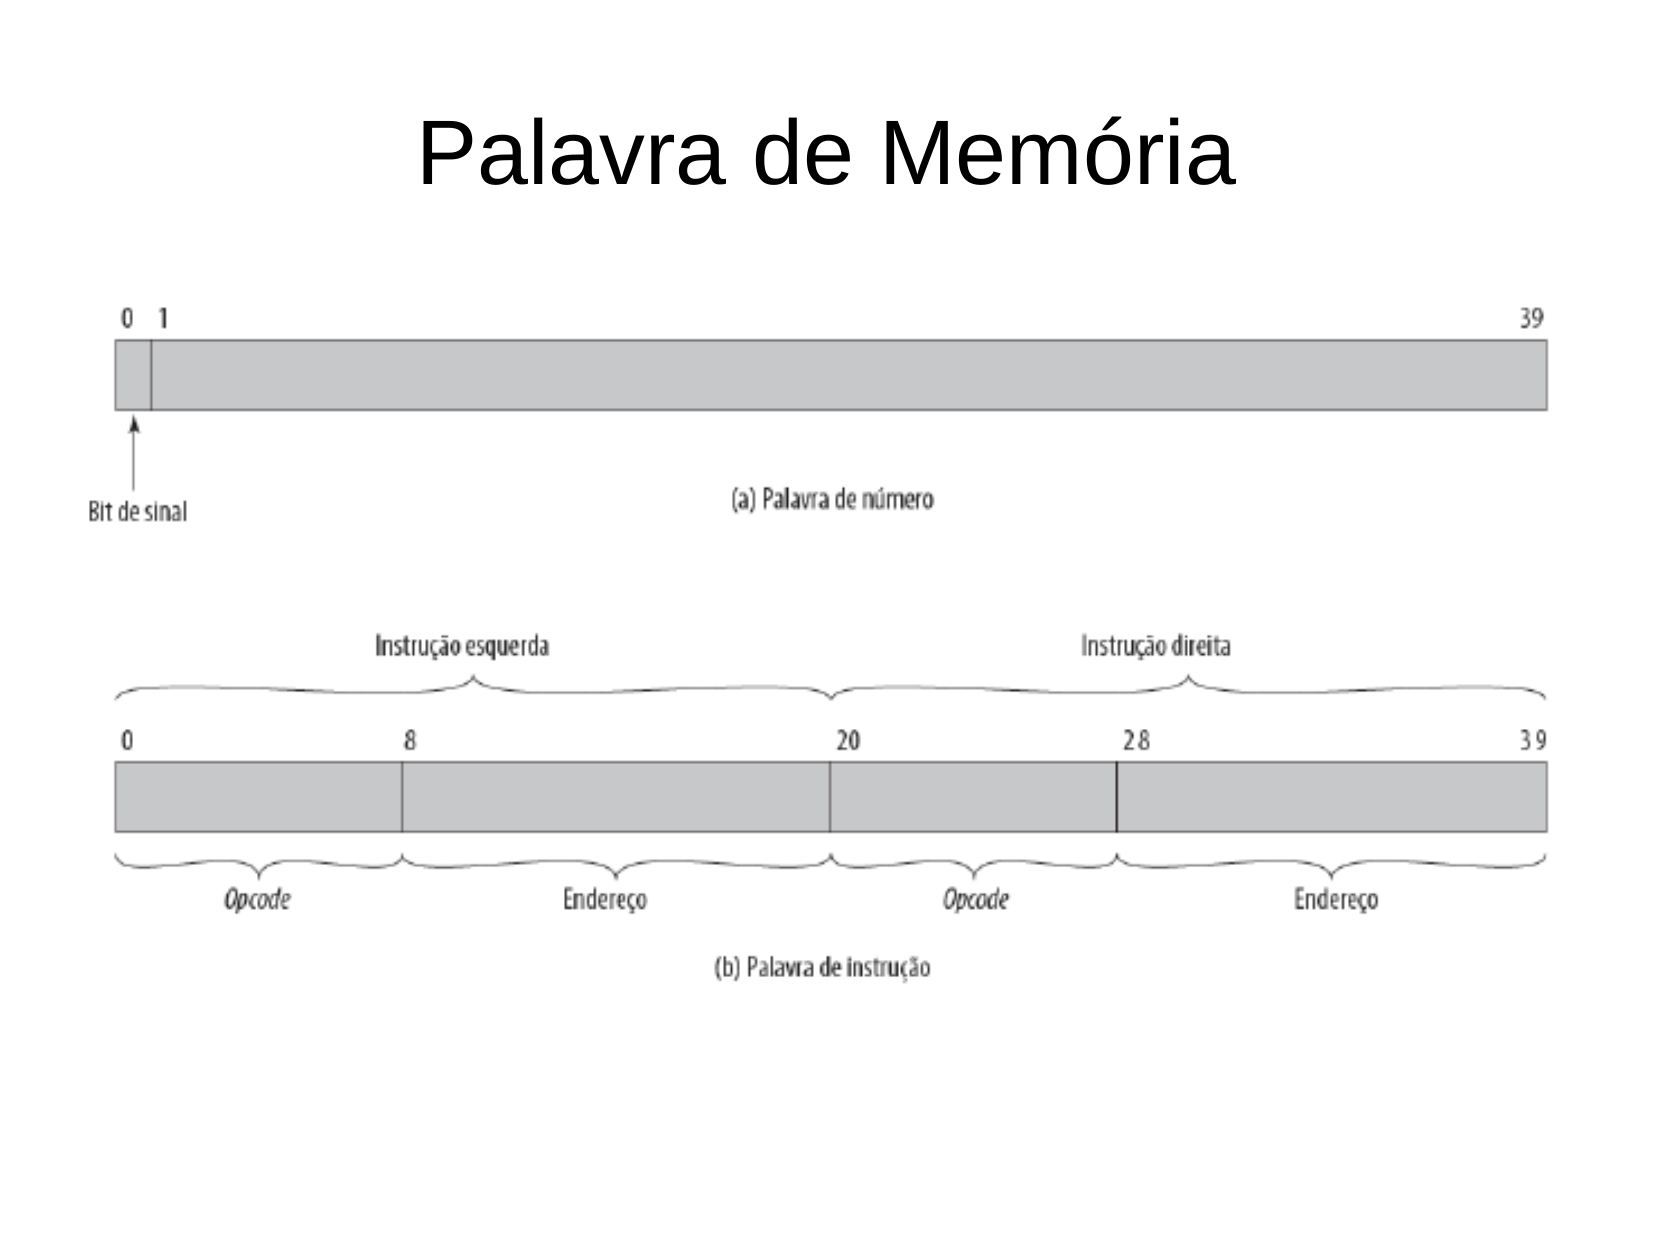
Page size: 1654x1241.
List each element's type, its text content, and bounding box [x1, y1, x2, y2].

title Palavra de Memória [82, 49, 1571, 257]
picture [59, 295, 1571, 995]
